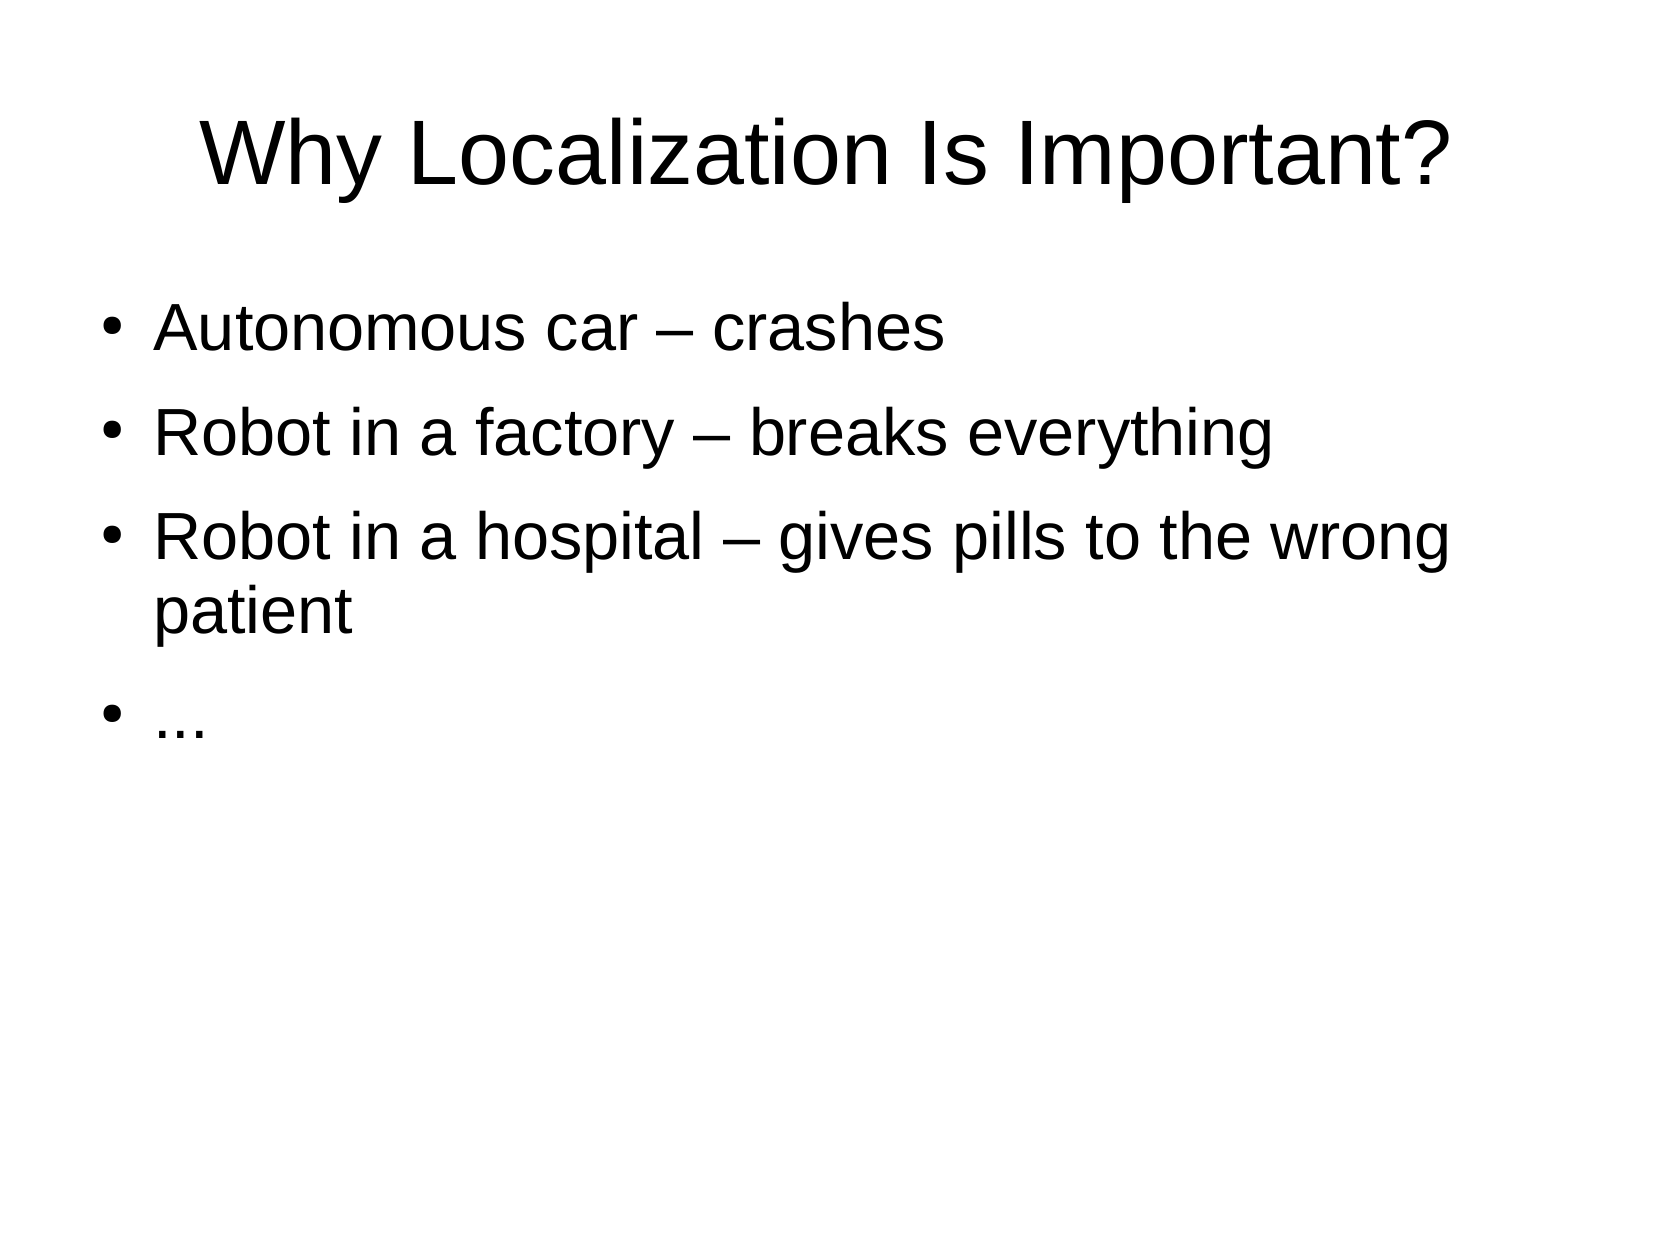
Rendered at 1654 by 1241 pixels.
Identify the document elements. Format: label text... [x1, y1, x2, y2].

title Why Localization Is Important? [82, 49, 1571, 257]
list Autonomous car – crashes Robot in a factory – breaks everything Robot in a hospital – gives pills to the wrong patient ... [82, 290, 1571, 1010]
